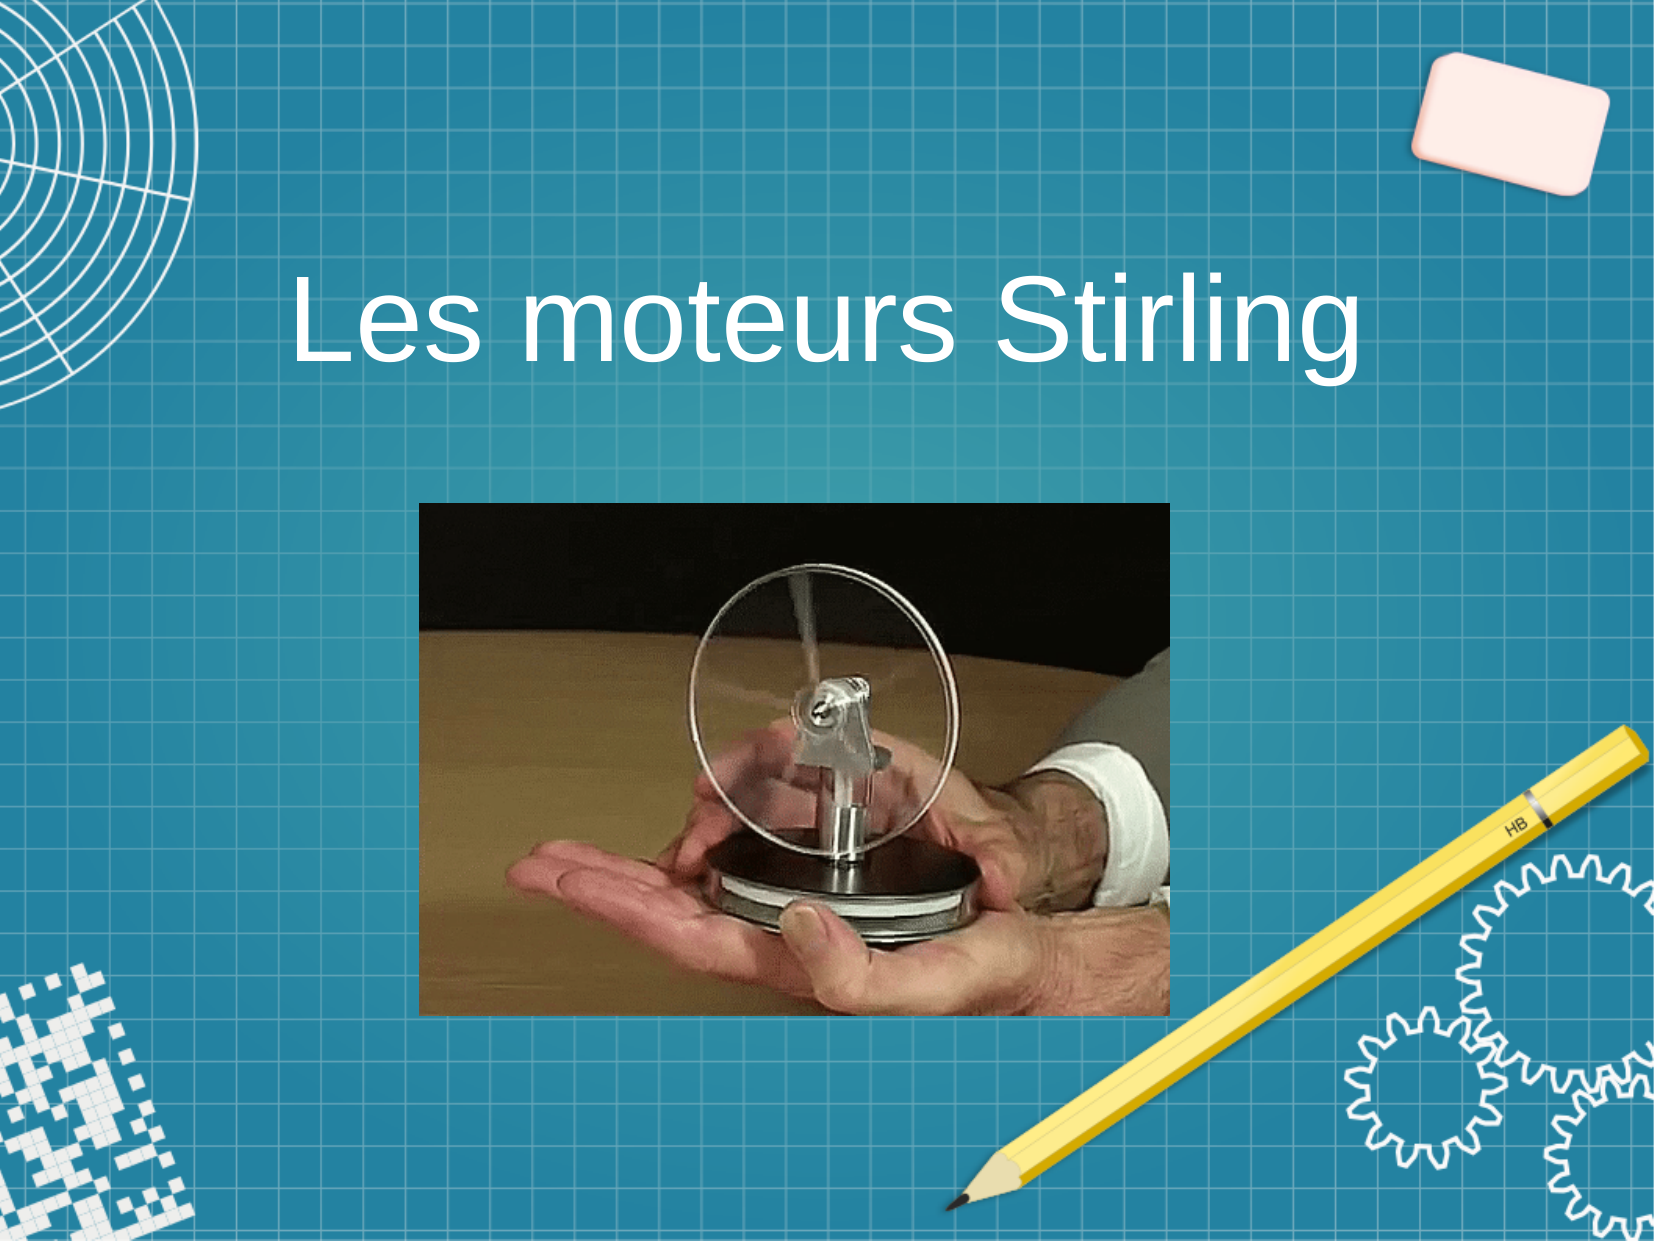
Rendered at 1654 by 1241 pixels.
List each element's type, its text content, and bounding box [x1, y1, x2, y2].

picture [0, 0, 1654, 1241]
title Les moteurs Stirling [82, 177, 1571, 461]
